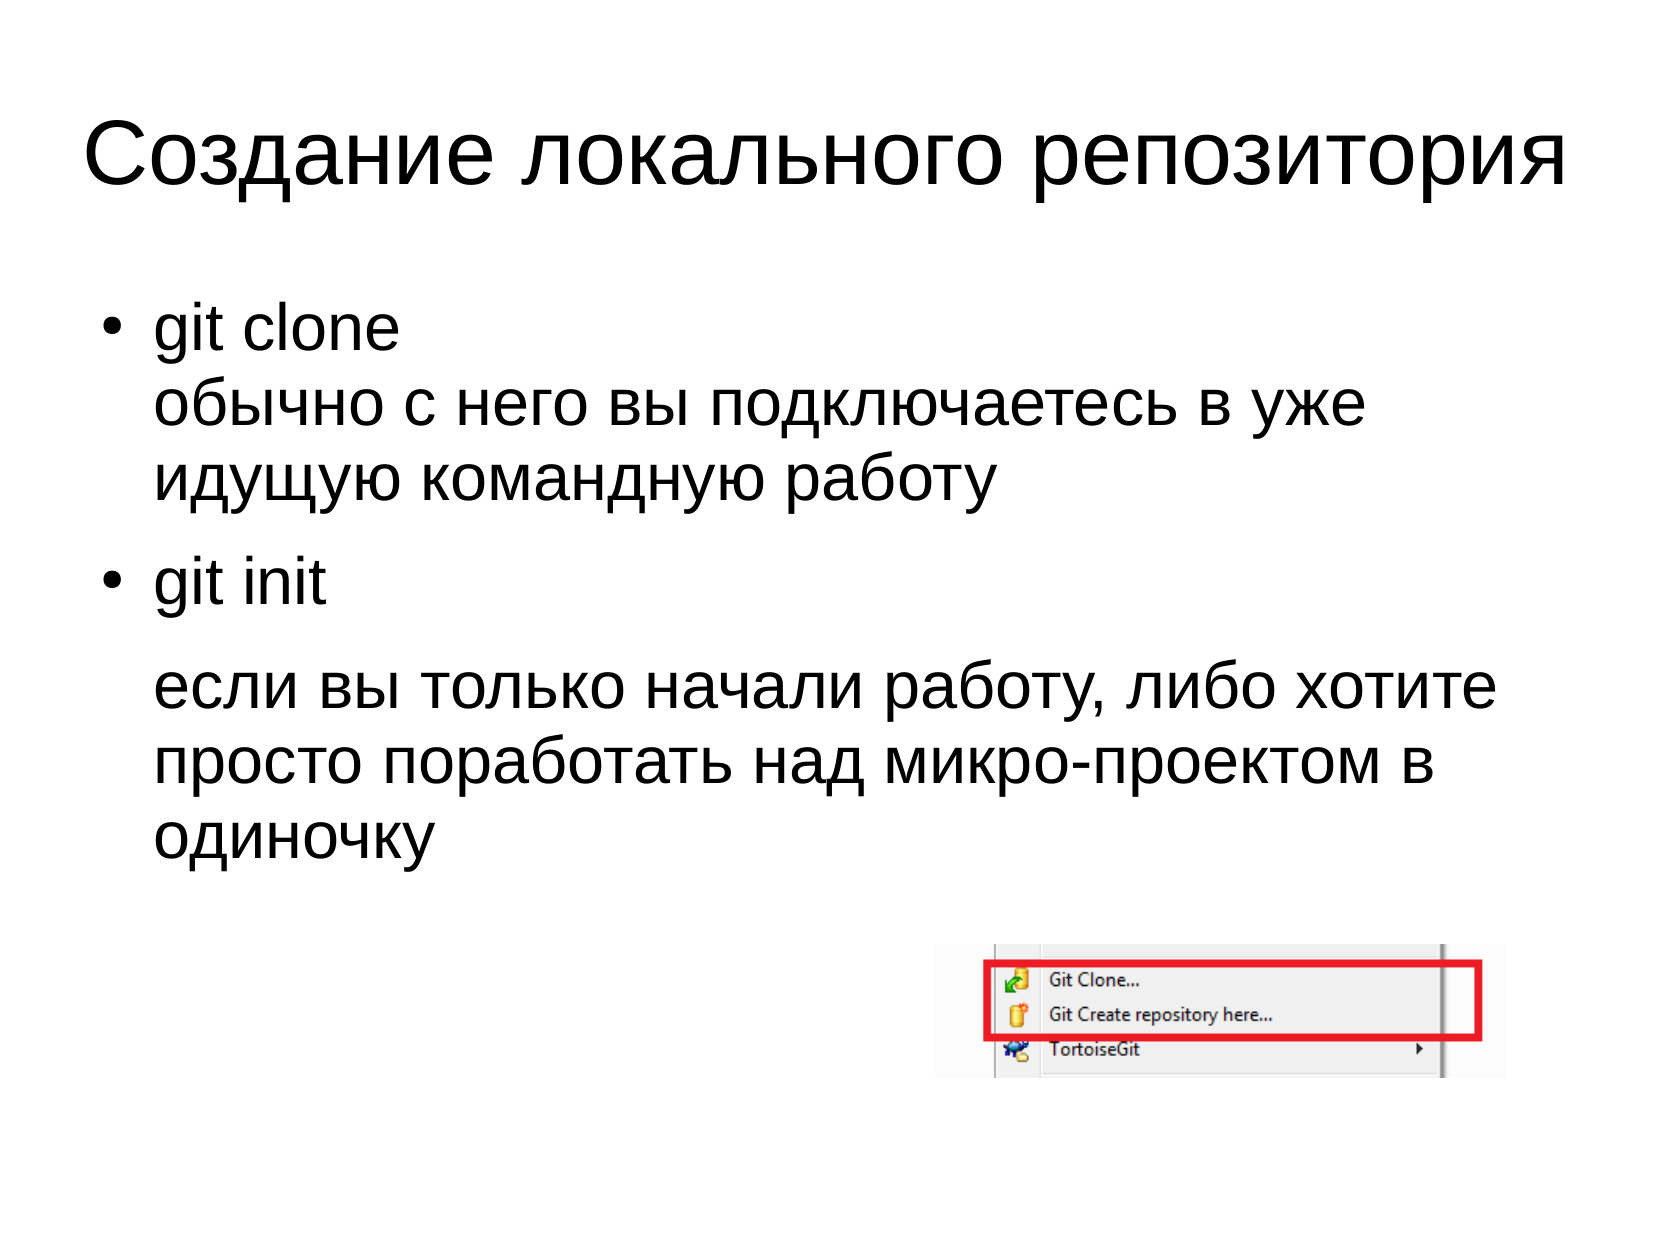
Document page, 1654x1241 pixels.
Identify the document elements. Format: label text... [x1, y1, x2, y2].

title Создание локального репозитория [82, 49, 1571, 257]
picture [935, 944, 1506, 1078]
list git clone обычно с него вы подключаетесь в уже идущую командную работу git init если вы только начали работу, либо хотите просто поработать над микро-проектом в одиночку [82, 290, 1571, 1109]
